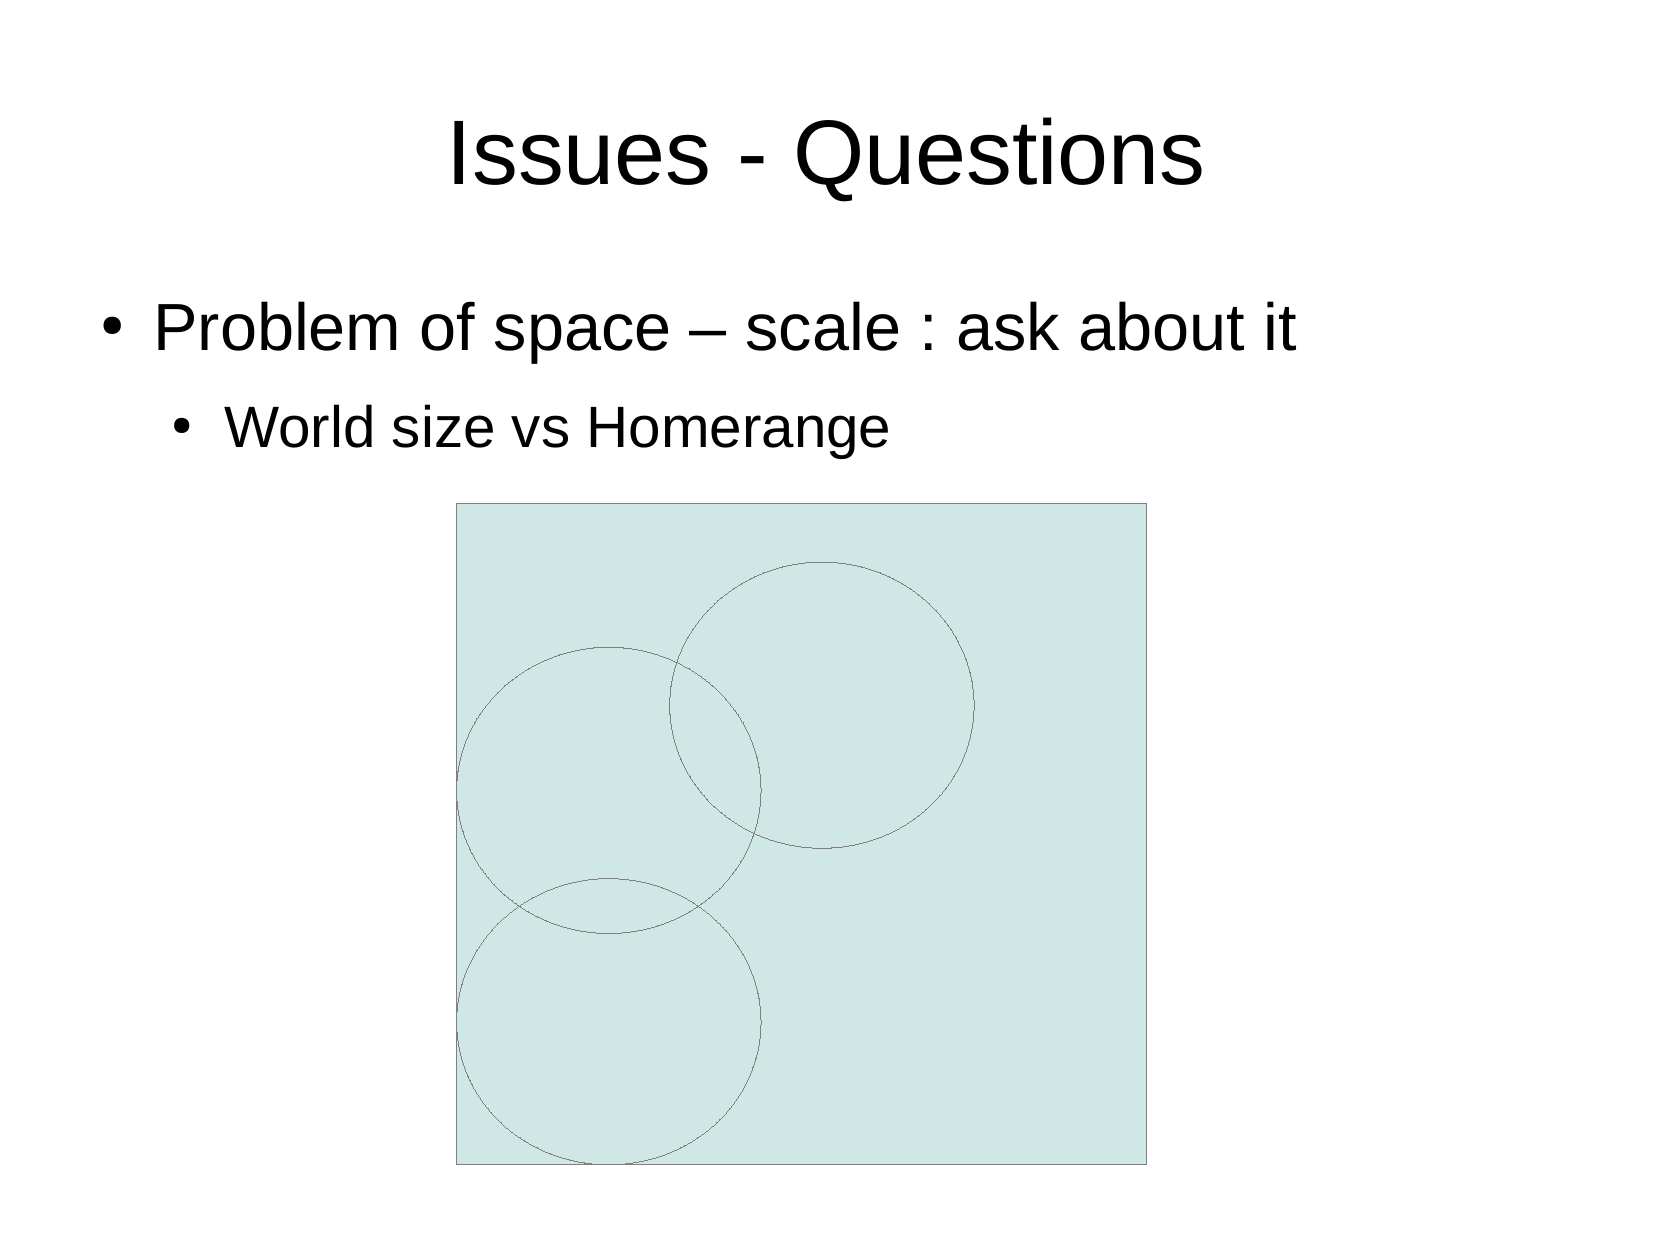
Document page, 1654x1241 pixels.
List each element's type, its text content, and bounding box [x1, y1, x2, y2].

text_box [456, 503, 1147, 1165]
list Problem of space – scale : ask about it World size vs Homerange [82, 290, 1571, 1109]
title Issues - Questions [82, 49, 1571, 257]
